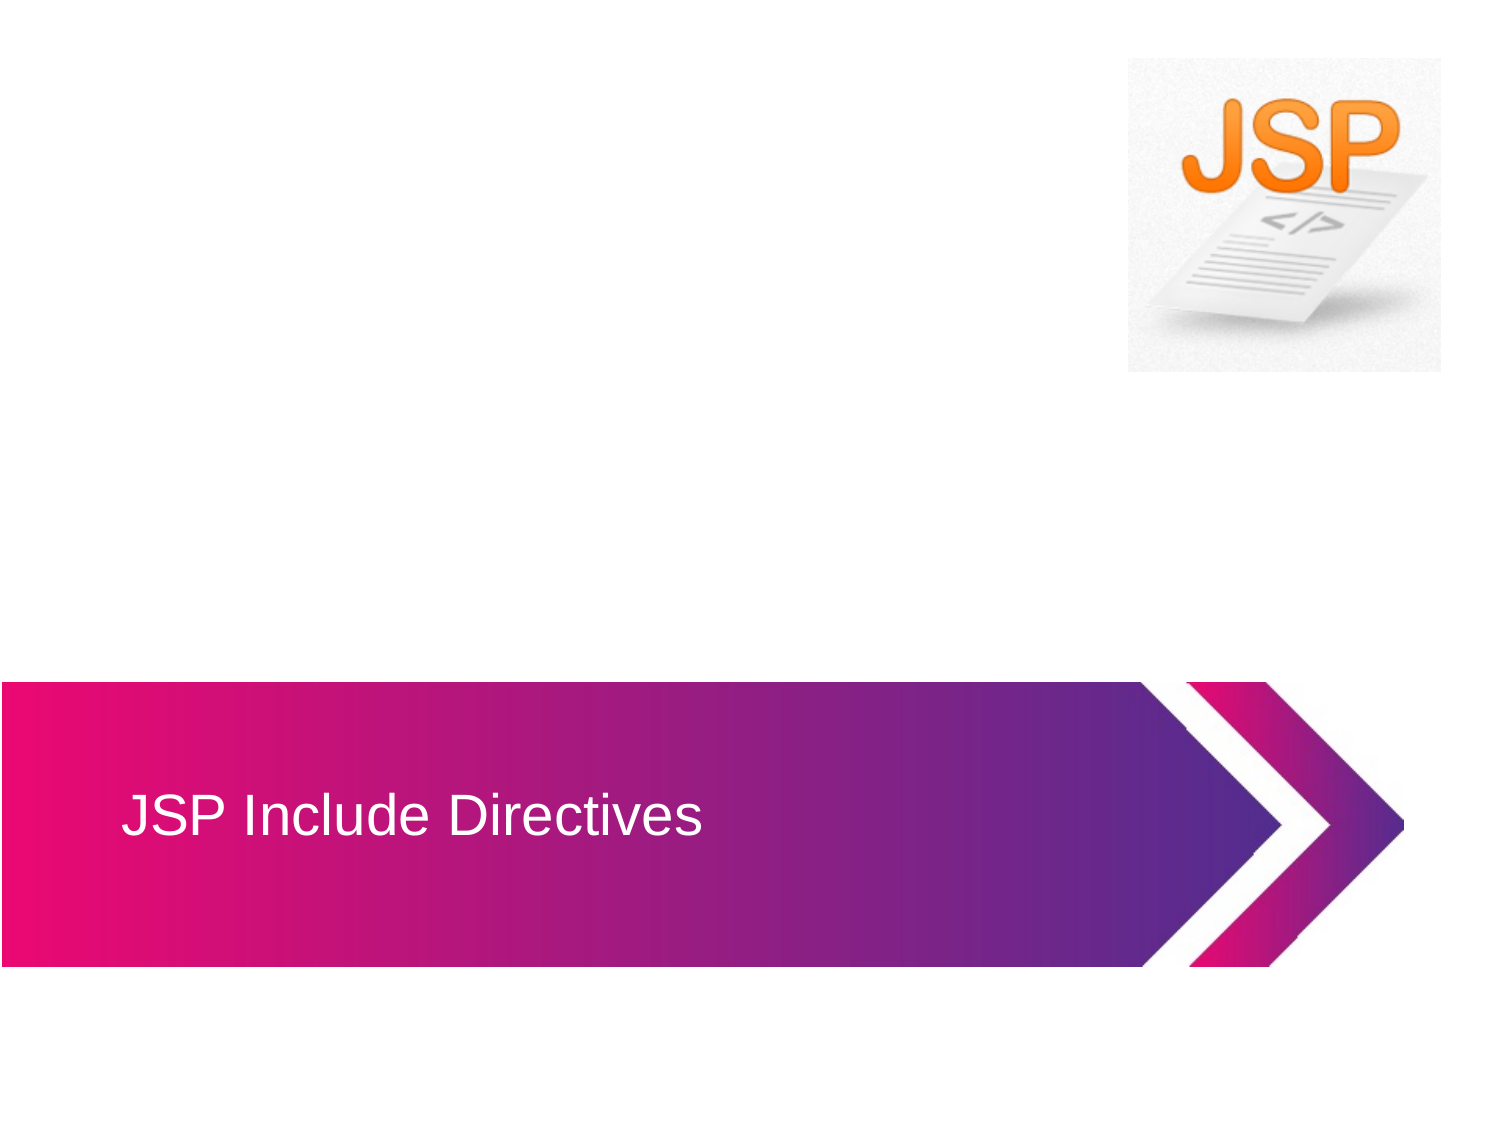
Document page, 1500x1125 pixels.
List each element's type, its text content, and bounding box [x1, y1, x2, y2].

text_box JSP Include Directives [106, 775, 804, 856]
picture [2, 682, 1404, 967]
picture [1128, 58, 1441, 372]
